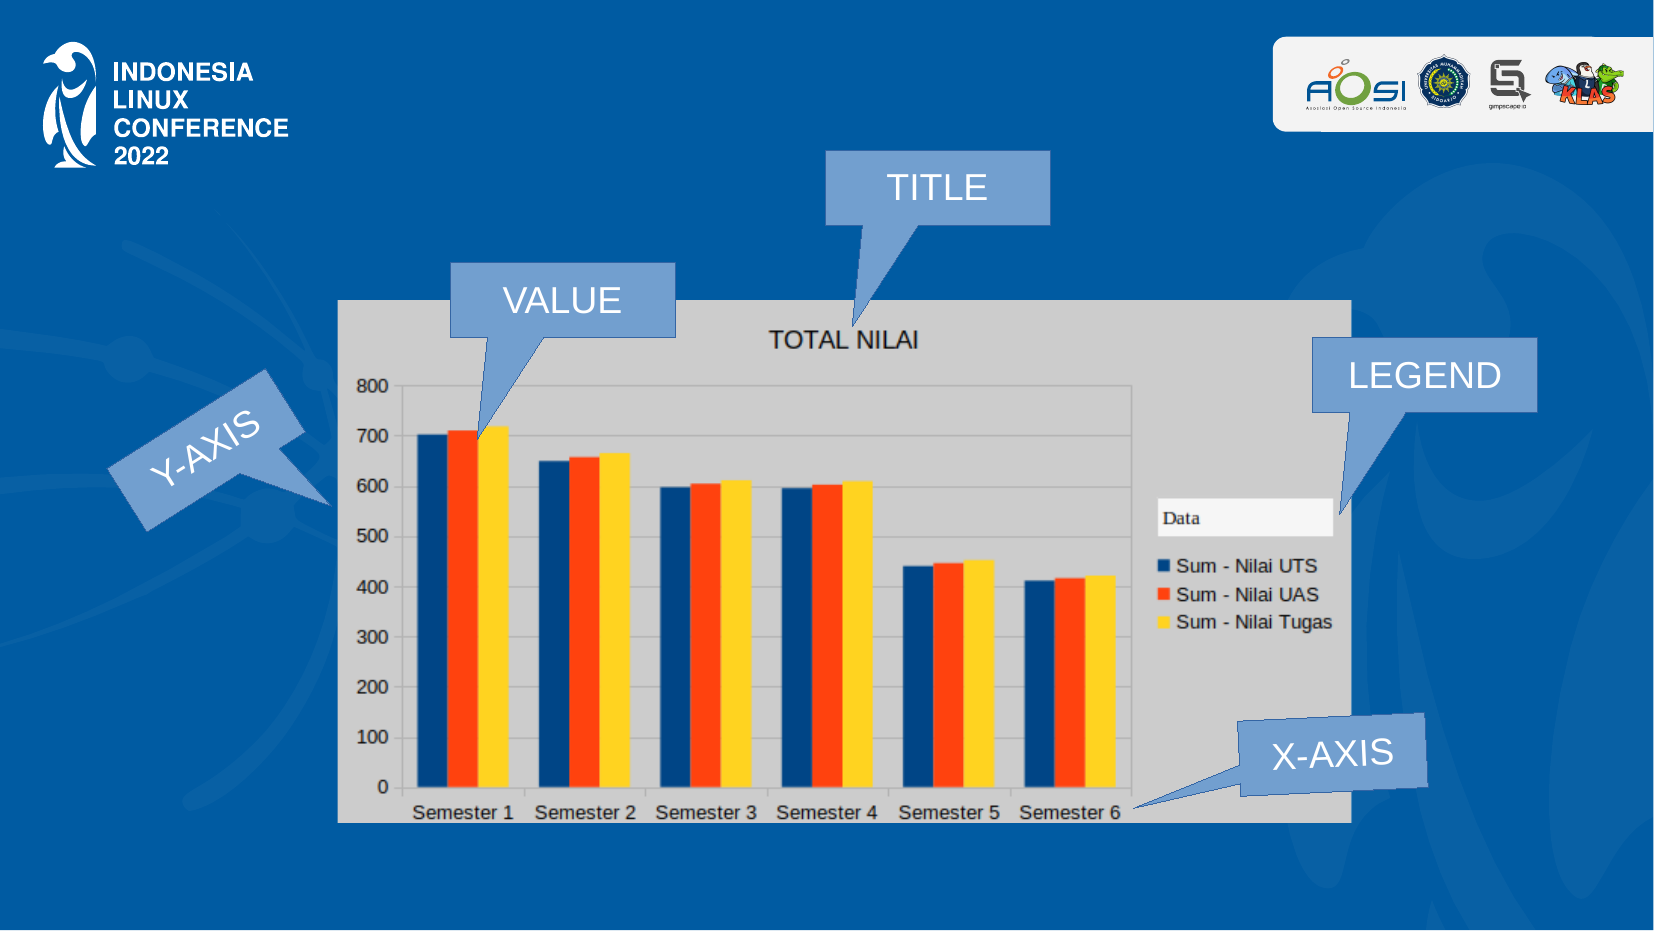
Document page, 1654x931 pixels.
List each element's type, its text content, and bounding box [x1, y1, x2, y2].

picture [337, 300, 1353, 823]
picture [1545, 62, 1624, 105]
text_box X-AXIS [1133, 712, 1429, 809]
text_box TITLE [825, 150, 1051, 327]
text_box LEGEND [1312, 337, 1538, 515]
picture [1417, 54, 1471, 108]
text_box Y-AXIS [106, 368, 332, 532]
text_box VALUE [450, 262, 676, 440]
